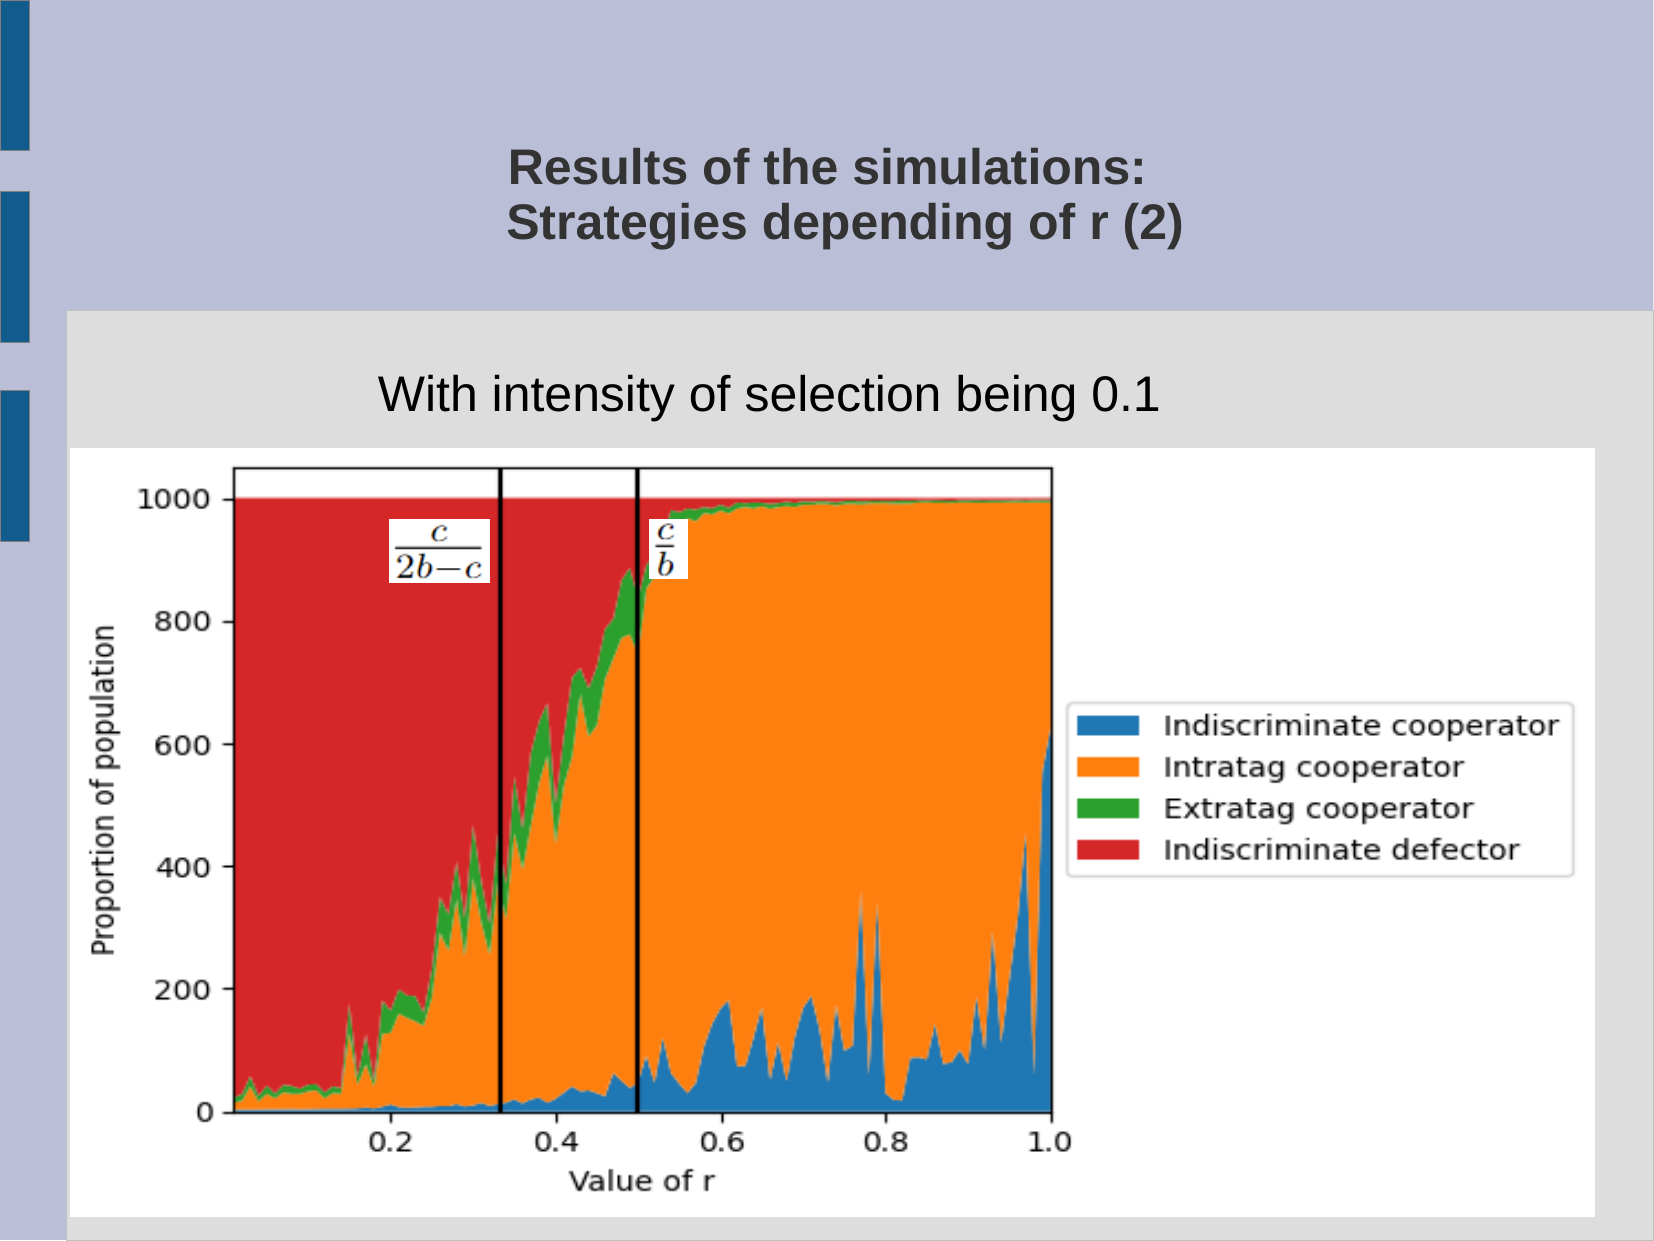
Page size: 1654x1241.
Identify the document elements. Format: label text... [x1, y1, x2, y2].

picture [70, 448, 1595, 1217]
title Results of the simulations: Strategies depending of r (2) [121, 91, 1534, 299]
text_box With intensity of selection being 0.1 [377, 366, 1359, 478]
